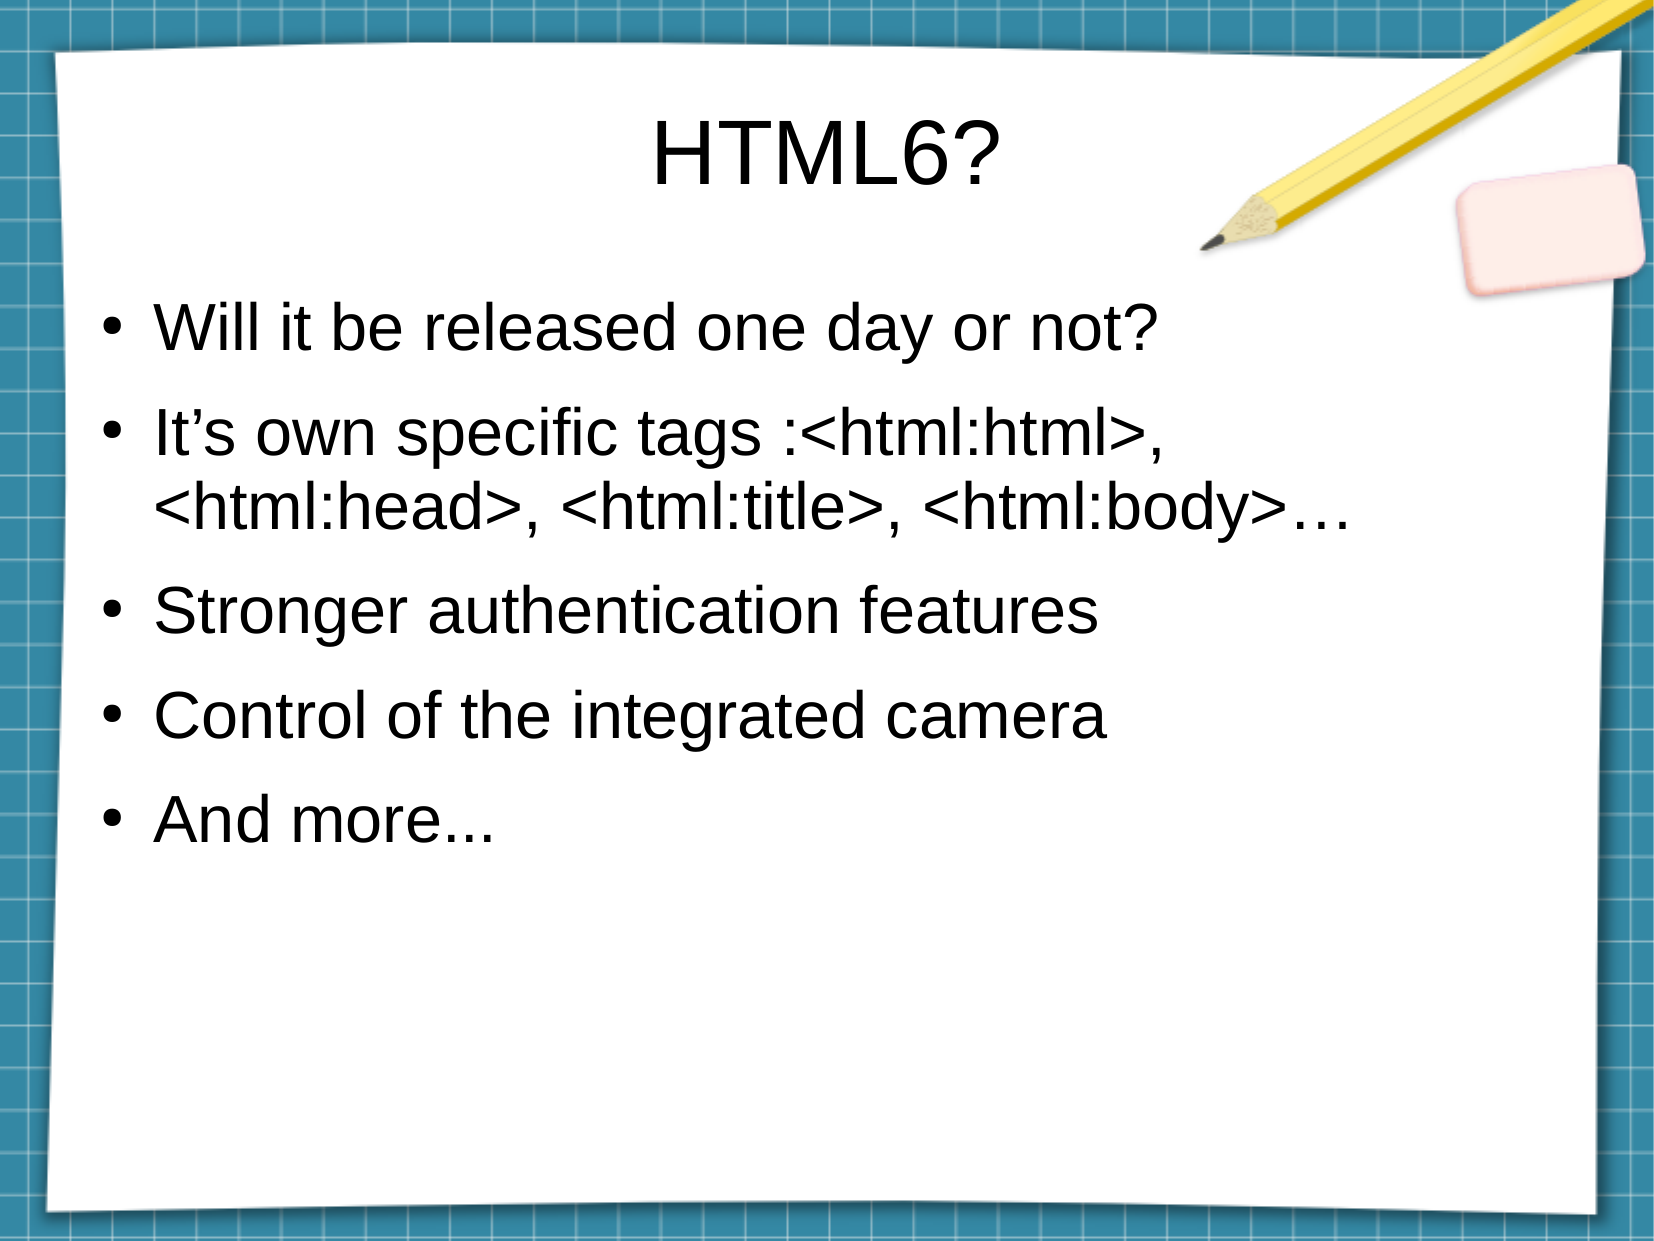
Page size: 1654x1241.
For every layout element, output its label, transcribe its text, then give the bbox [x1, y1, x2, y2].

list Will it be released one day or not? It’s own specific tags :<html:html>, <html:head>, <html:title>, <html:body>… Stronger authentication features Control of the integrated camera And more... [82, 290, 1571, 1010]
picture [0, 0, 1654, 1241]
title HTML6? [82, 49, 1571, 257]
